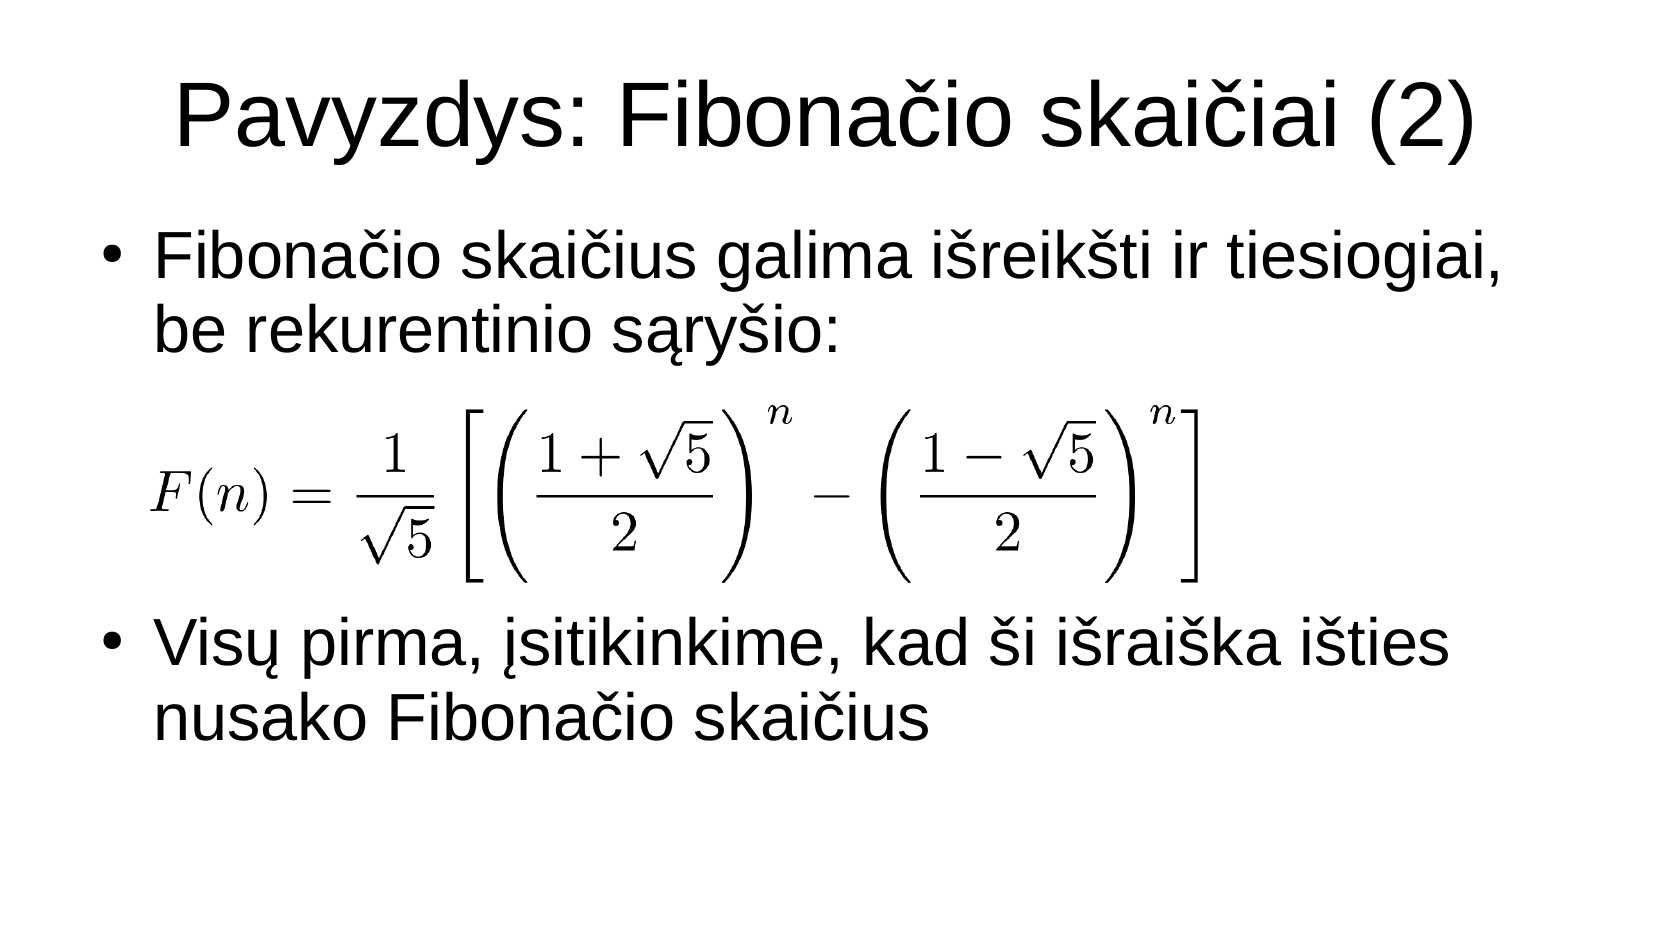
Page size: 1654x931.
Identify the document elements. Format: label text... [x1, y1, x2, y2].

list Fibonačio skaičius galima išreikšti ir tiesiogiai, be rekurentinio sąryšio: Visų pirma, įsitikinkime, kad ši išraiška išties nusako Fibonačio skaičius [82, 217, 1571, 758]
picture [150, 405, 1198, 583]
title Pavyzdys: Fibonačio skaičiai (2) [82, 37, 1571, 193]
